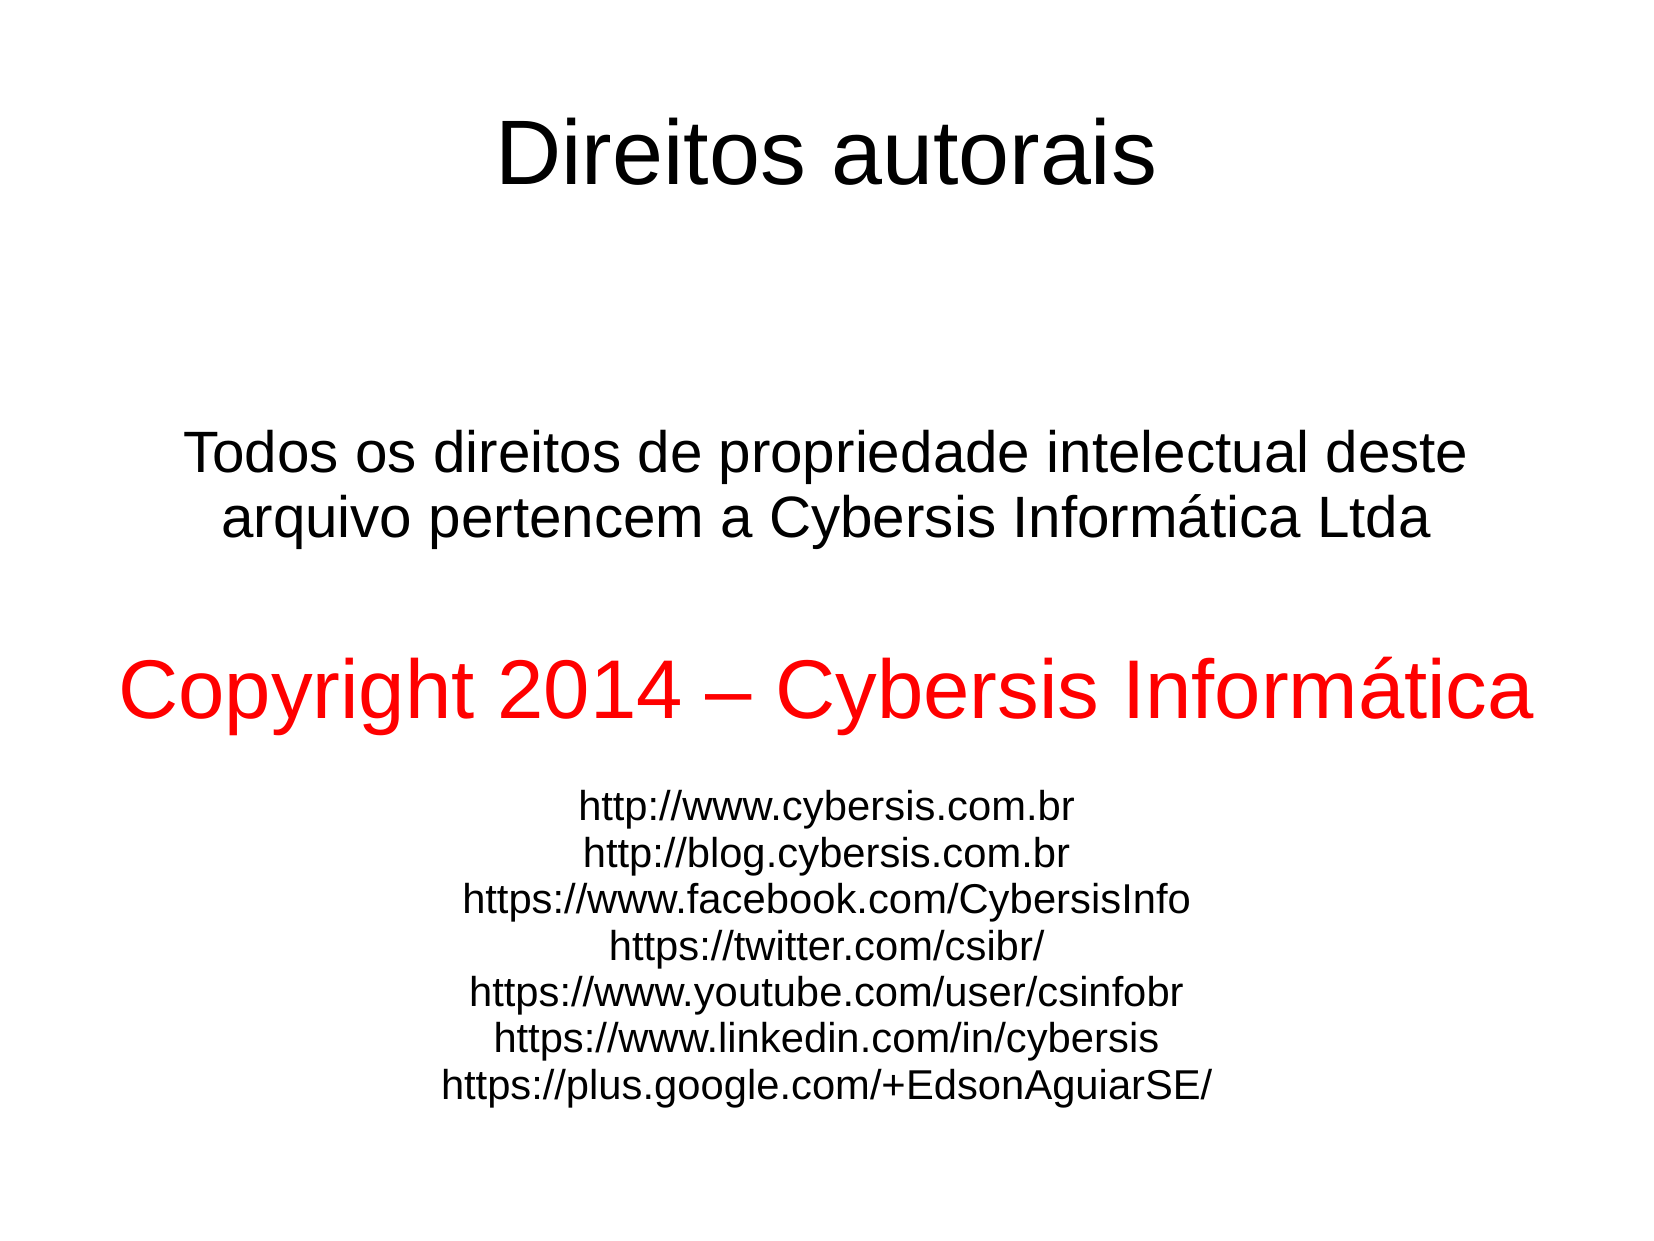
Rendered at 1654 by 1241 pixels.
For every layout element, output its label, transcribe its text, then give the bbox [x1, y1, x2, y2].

subtitle Todos os direitos de propriedade intelectual deste arquivo pertencem a Cybersis Informática Ltda Copyright 2014 – Cybersis Informática http://www.cybersis.com.br http://blog.cybersis.com.br https://www.facebook.com/CybersisInfo https://twitter.com/csibr/ https://www.youtube.com/user/csinfobr https://www.linkedin.com/in/cybersis https://plus.google.com/+EdsonAguiarSE/ [82, 290, 1571, 1109]
title Direitos autorais [82, 49, 1571, 257]
